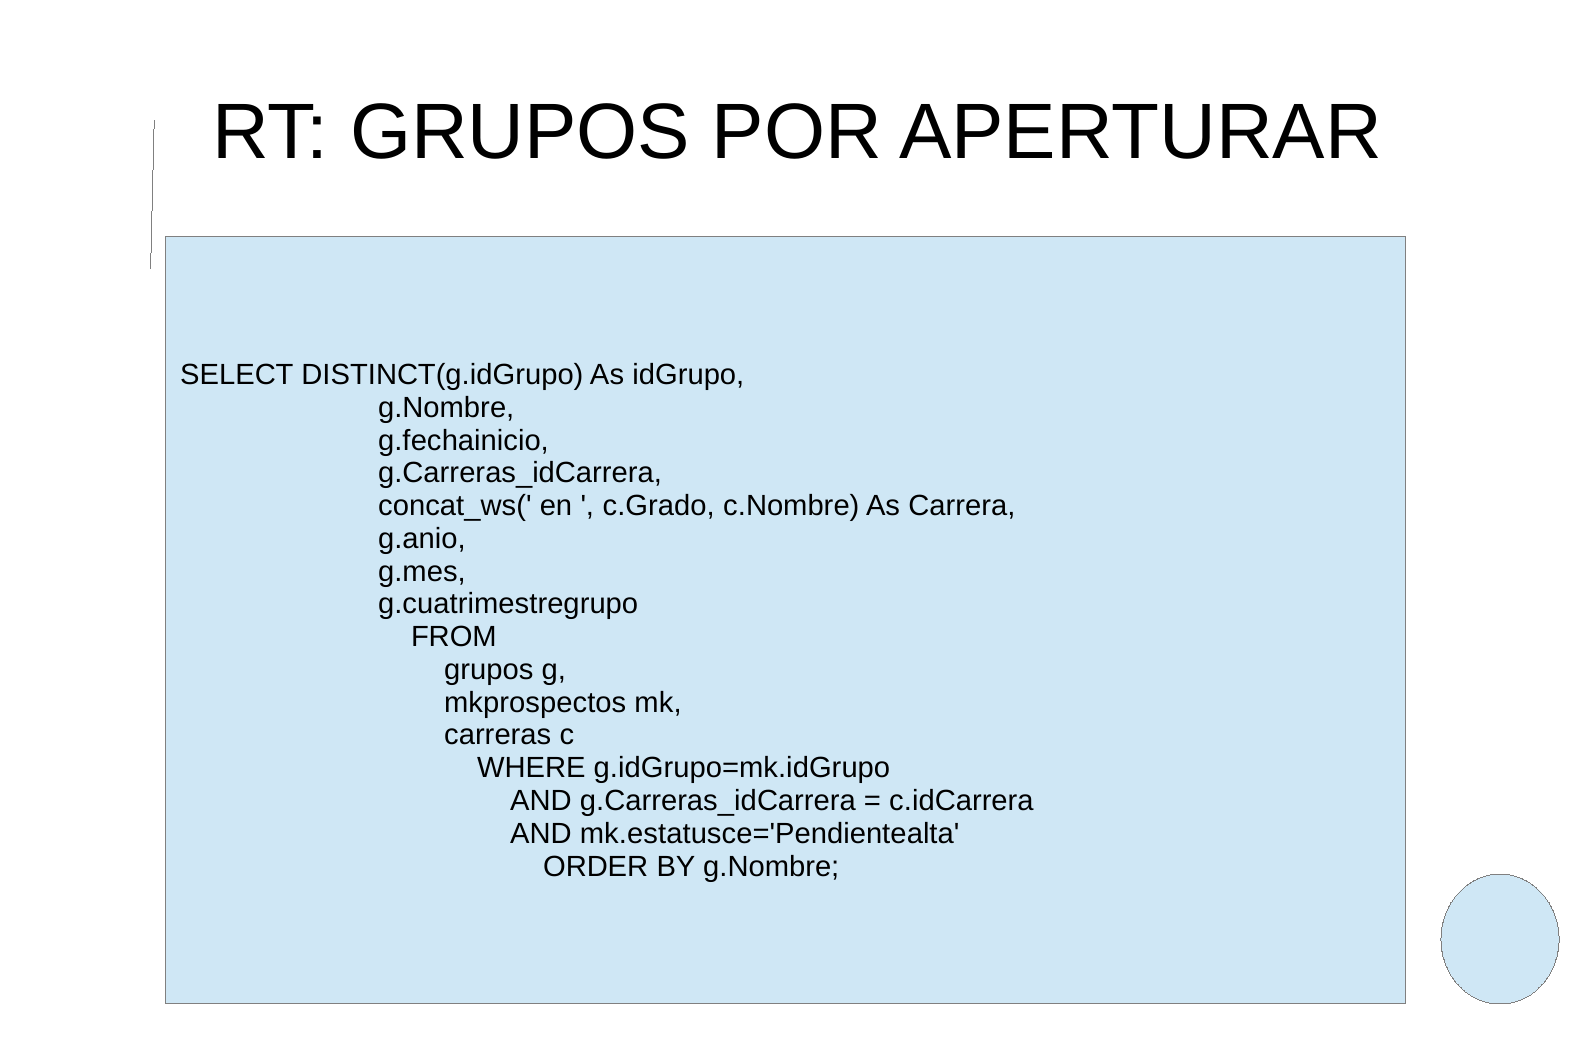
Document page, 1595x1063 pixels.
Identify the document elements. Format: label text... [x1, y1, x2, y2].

text_box SELECT DISTINCT(g.idGrupo) As idGrupo, g.Nombre, g.fechainicio, g.Carreras_idCarrera, concat_ws(' en ', c.Grado, c.Nombre) As Carrera, g.anio, g.mes, g.cuatrimestregrupo FROM grupos g, mkprospectos mk, carreras c WHERE g.idGrupo=mk.idGrupo AND g.Carreras_idCarrera = c.idCarrera AND mk.estatusce='Pendientealta' ORDER BY g.Nombre; [165, 236, 1406, 1004]
text_box [1440, 874, 1560, 1004]
title RT: GRUPOS POR APERTURAR [79, 42, 1515, 220]
